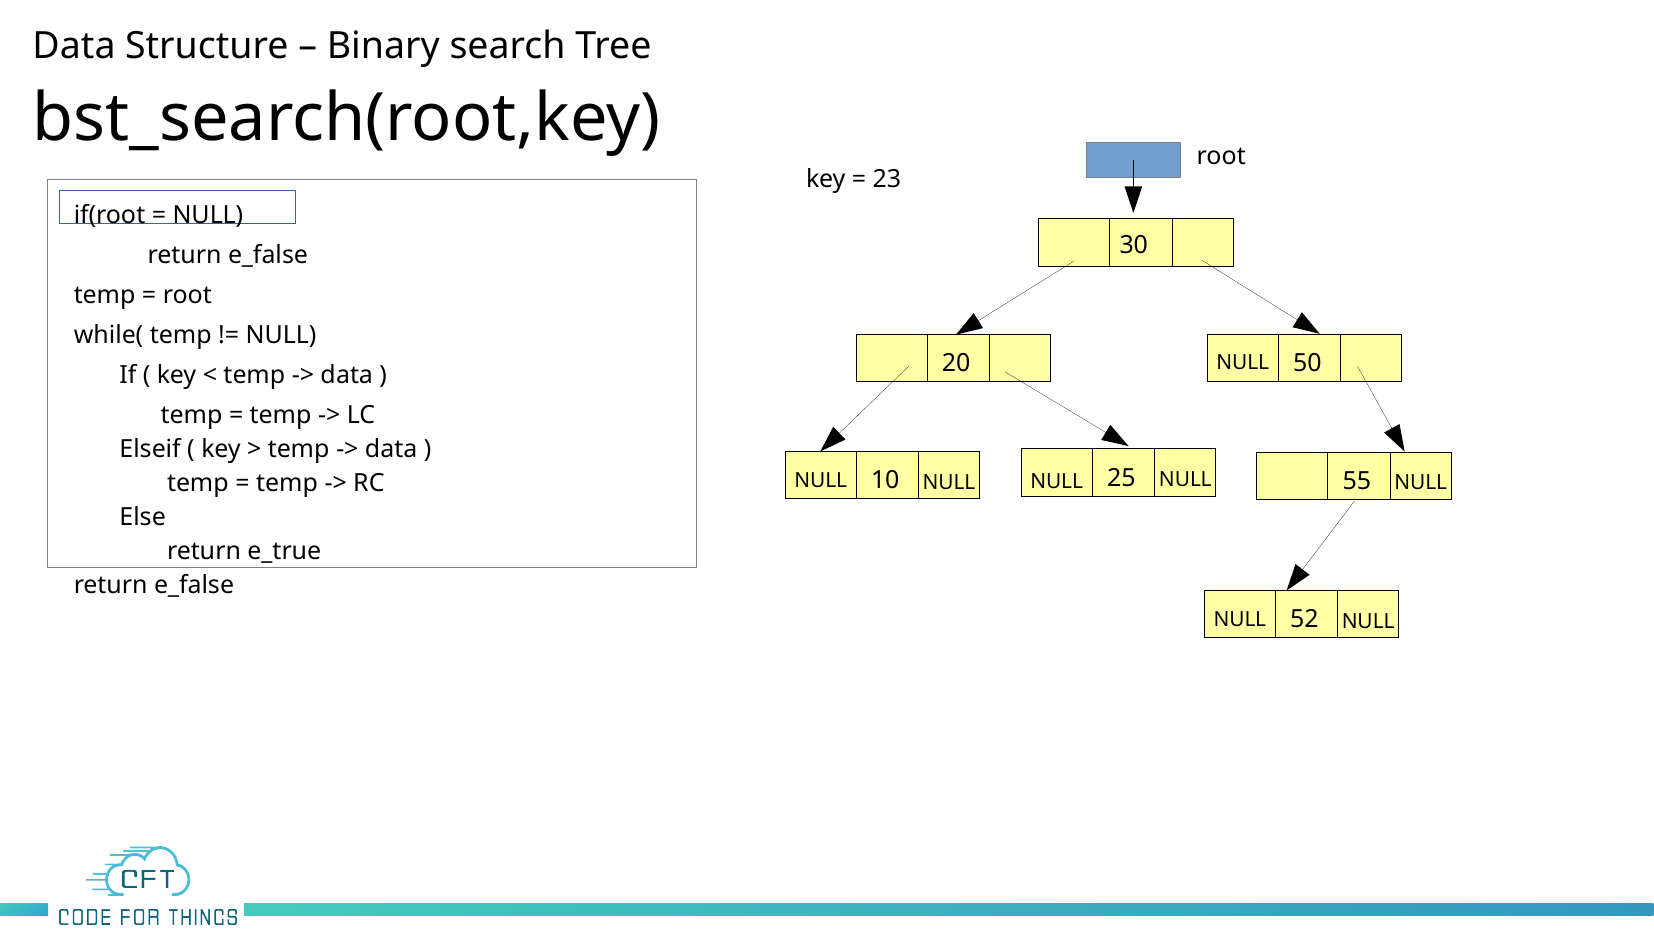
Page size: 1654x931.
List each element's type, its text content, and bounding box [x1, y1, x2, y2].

picture [59, 846, 237, 925]
text_box [1204, 590, 1275, 596]
text_box [1086, 142, 1181, 178]
text_box [856, 334, 927, 382]
text_box NULL [779, 457, 863, 497]
text_box [1038, 218, 1109, 267]
text_box [1256, 452, 1327, 500]
text_box NULL [1327, 598, 1411, 638]
text_box if(root = NULL) return e_false temp = root while( temp != NULL) If ( key < temp -> data ) temp = temp -> LC Elseif ( key > temp -> data ) temp = temp -> RC Else return e_true return e_false [59, 189, 556, 556]
text_box NULL [1198, 596, 1283, 636]
text_box 20 [927, 337, 989, 382]
text_box [1173, 218, 1234, 267]
text_box [990, 334, 1051, 382]
text_box root [1181, 130, 1262, 175]
text_box [1155, 448, 1216, 456]
text_box key = 23 [791, 153, 945, 198]
text_box 25 [1092, 451, 1155, 497]
text_box [47, 179, 697, 568]
text_box [1391, 452, 1452, 460]
text_box [1110, 218, 1172, 267]
text_box NULL [1379, 460, 1464, 500]
text_box 30 [1104, 219, 1167, 264]
text_box 52 [1275, 593, 1338, 638]
text_box 10 [856, 454, 918, 499]
title Data Structure – Binary search Tree bst_search(root,key) [32, 12, 1184, 166]
text_box [1021, 448, 1092, 458]
text_box NULL [908, 459, 992, 499]
text_box NULL [1201, 340, 1286, 380]
text_box [785, 451, 856, 457]
text_box 55 [1327, 455, 1390, 500]
text_box [1207, 334, 1278, 340]
text_box 50 [1278, 337, 1341, 382]
text_box NULL [1144, 456, 1228, 496]
text_box [1341, 334, 1402, 382]
text_box [1338, 590, 1399, 598]
text_box NULL [1015, 458, 1100, 498]
text_box [919, 451, 980, 459]
